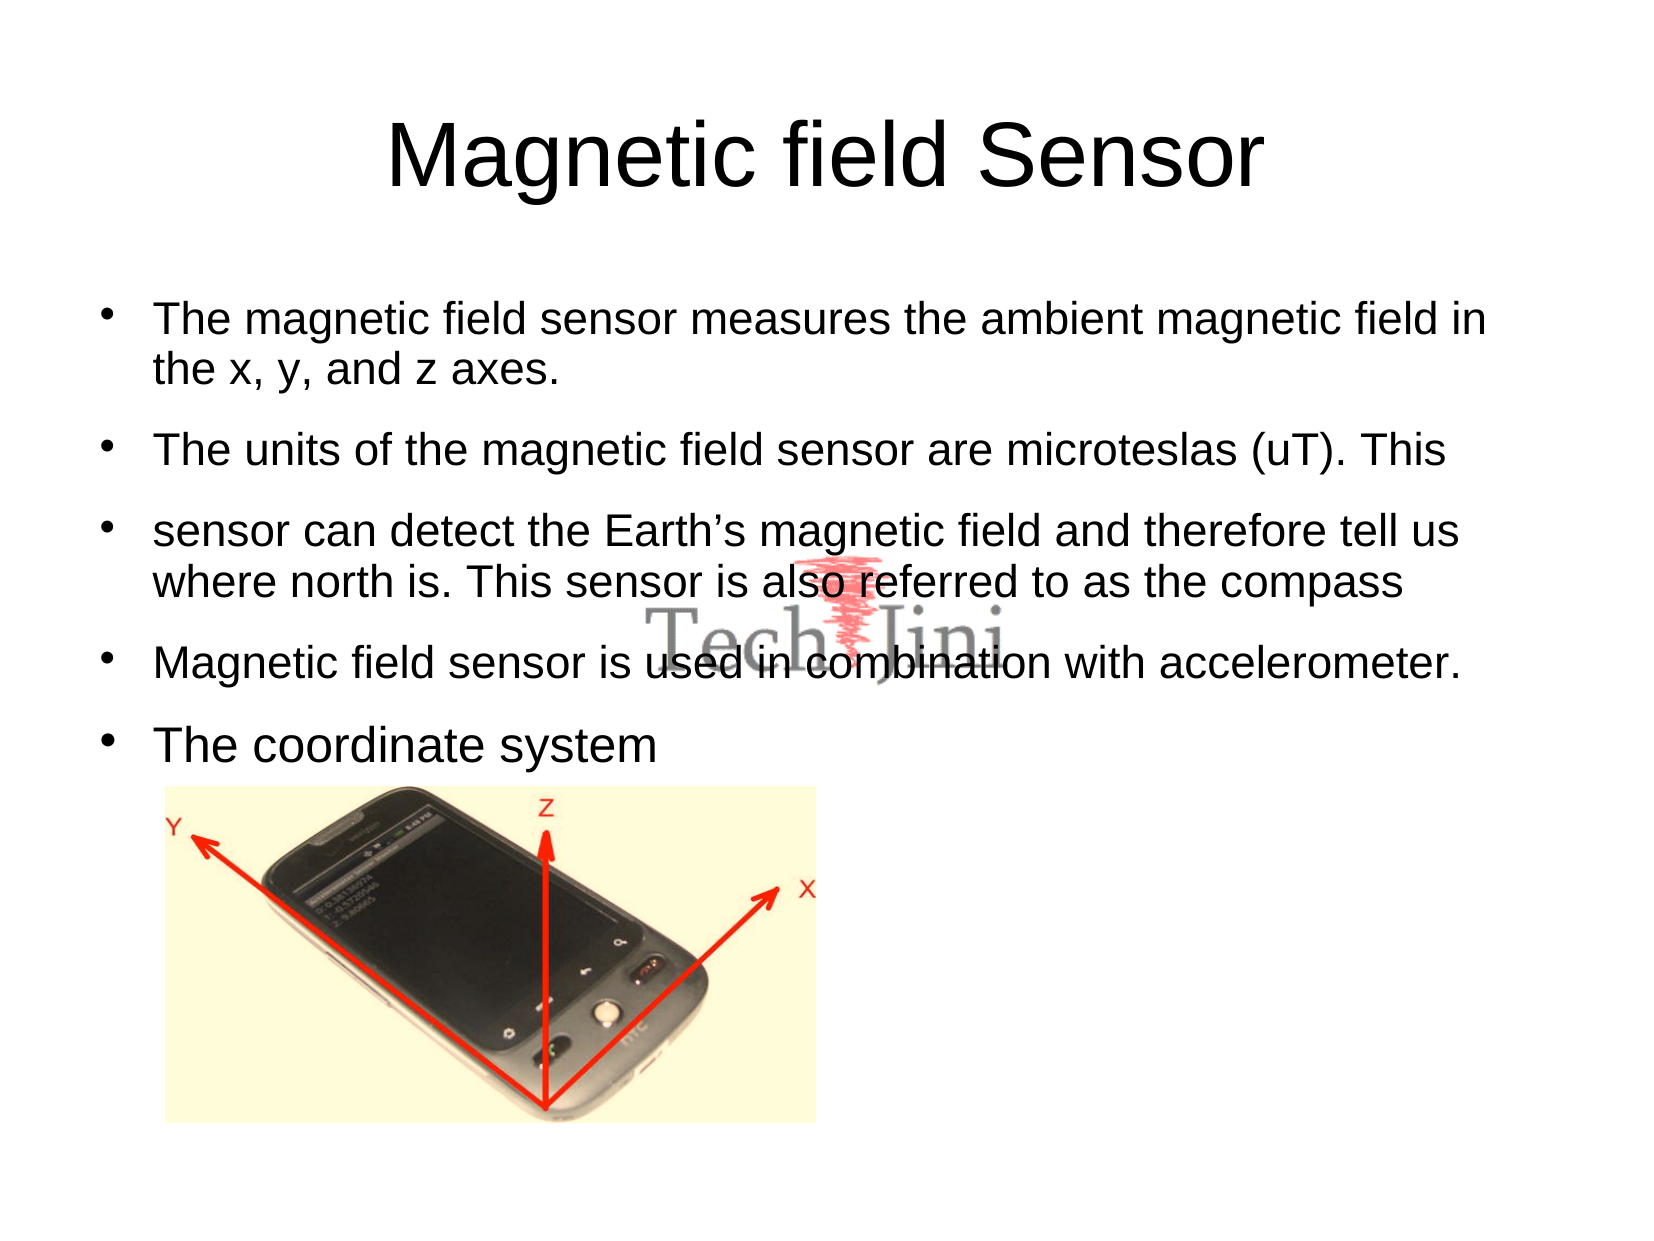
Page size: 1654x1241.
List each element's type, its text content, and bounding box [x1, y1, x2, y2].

picture [165, 786, 816, 1123]
title Magnetic field Sensor [82, 49, 1571, 257]
list The magnetic field sensor measures the ambient magnetic field in the x, y, and z axes. The units of the magnetic field sensor are microteslas (uT). This sensor can detect the Earth’s magnetic field and therefore tell us where north is. This sensor is also referred to as the compass Magnetic field sensor is used in combination with accelerometer. The coordinate system [82, 290, 1538, 1010]
